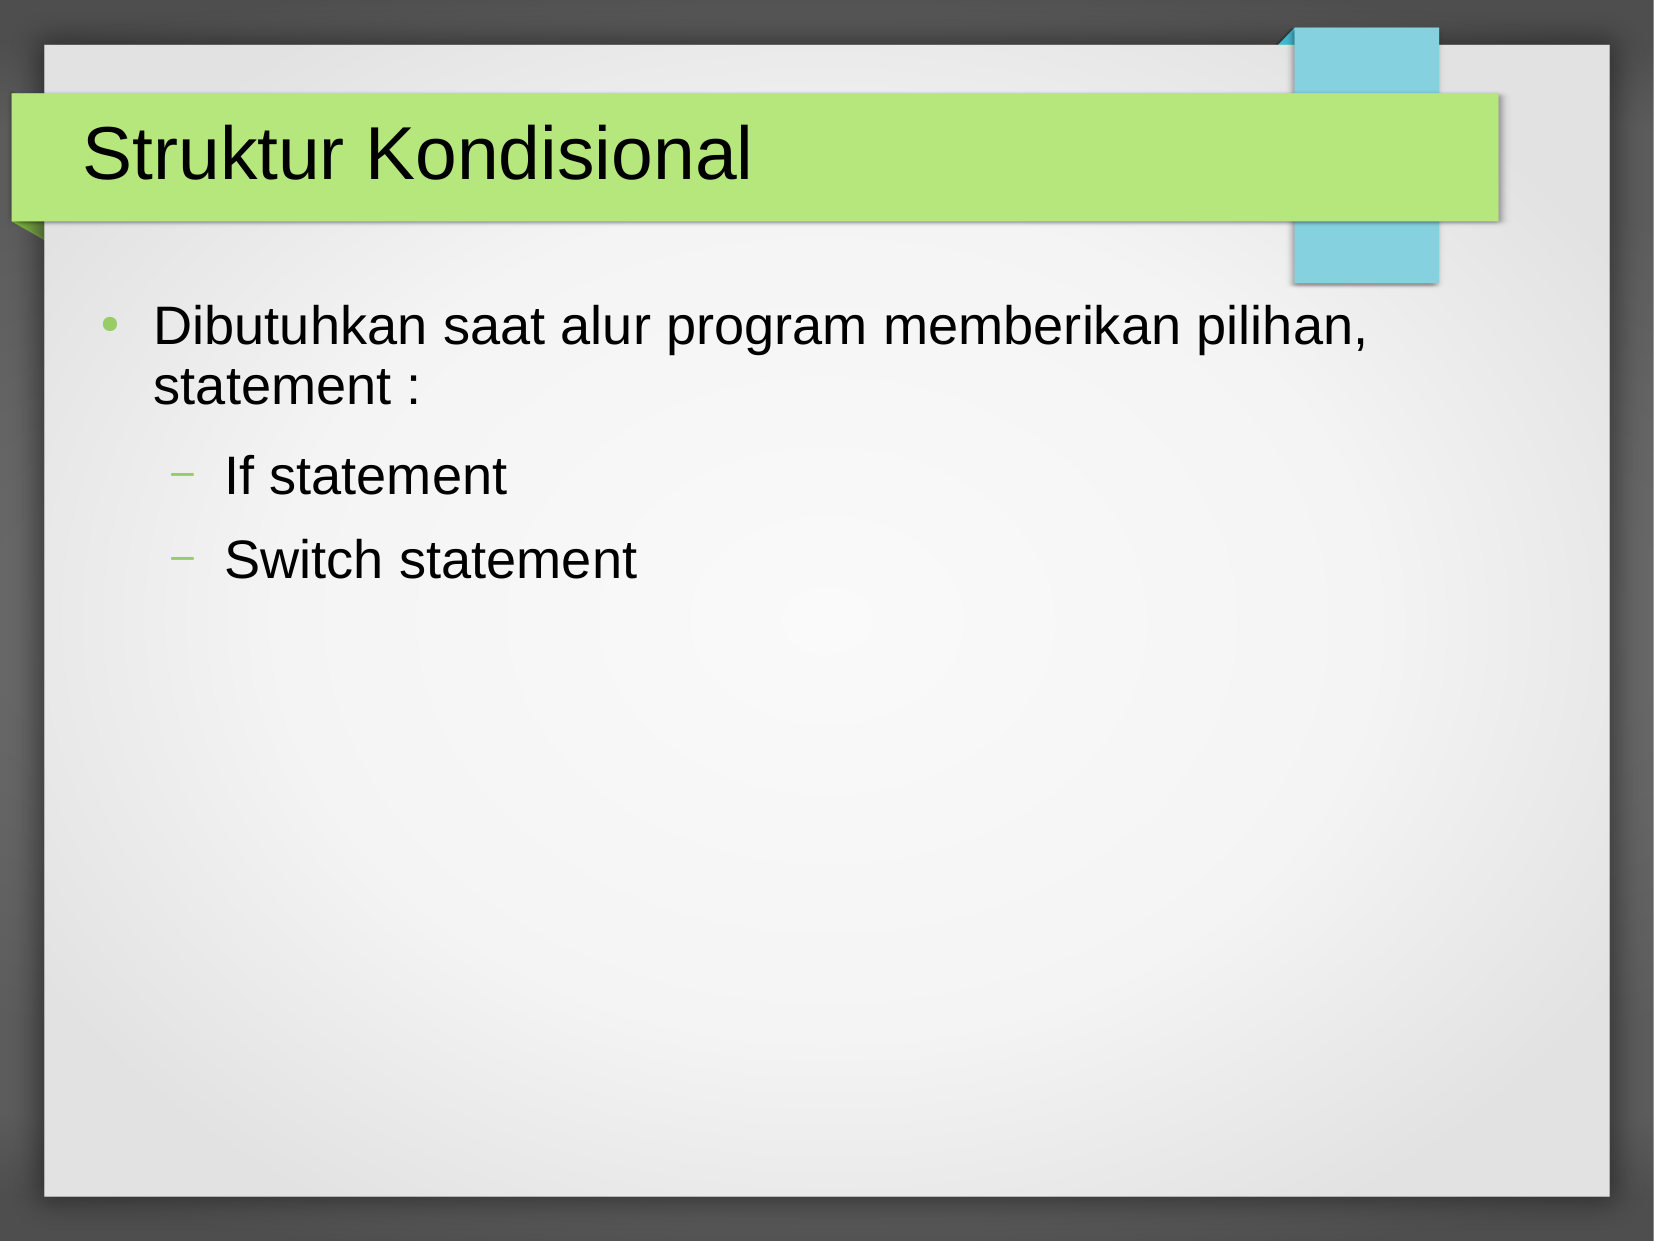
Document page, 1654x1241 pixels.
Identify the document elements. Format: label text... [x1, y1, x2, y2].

title Struktur Kondisional [82, 94, 1264, 213]
picture [0, 0, 1654, 1241]
list Dibutuhkan saat alur program memberikan pilihan, statement : If statement Switch statement [82, 295, 1501, 1015]
